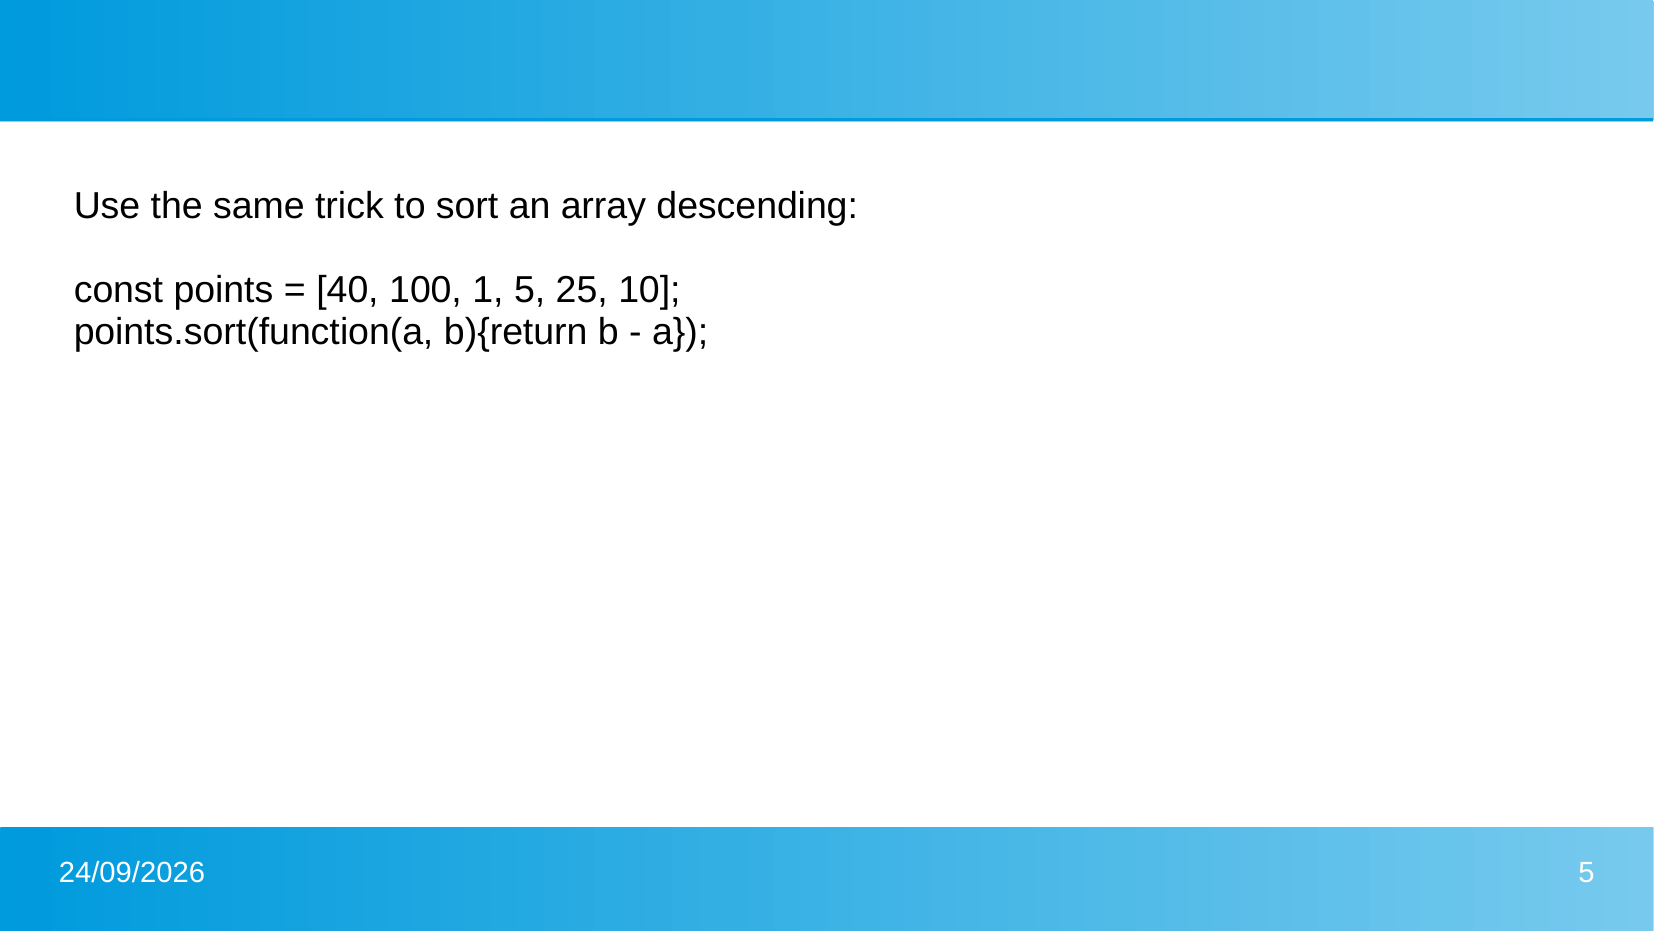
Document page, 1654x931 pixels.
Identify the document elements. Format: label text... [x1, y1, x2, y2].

text_box Use the same trick to sort an array descending: const points = [40, 100, 1, 5, 25, 10]; points.sort(function(a, b){return b - a}); [59, 177, 1418, 360]
